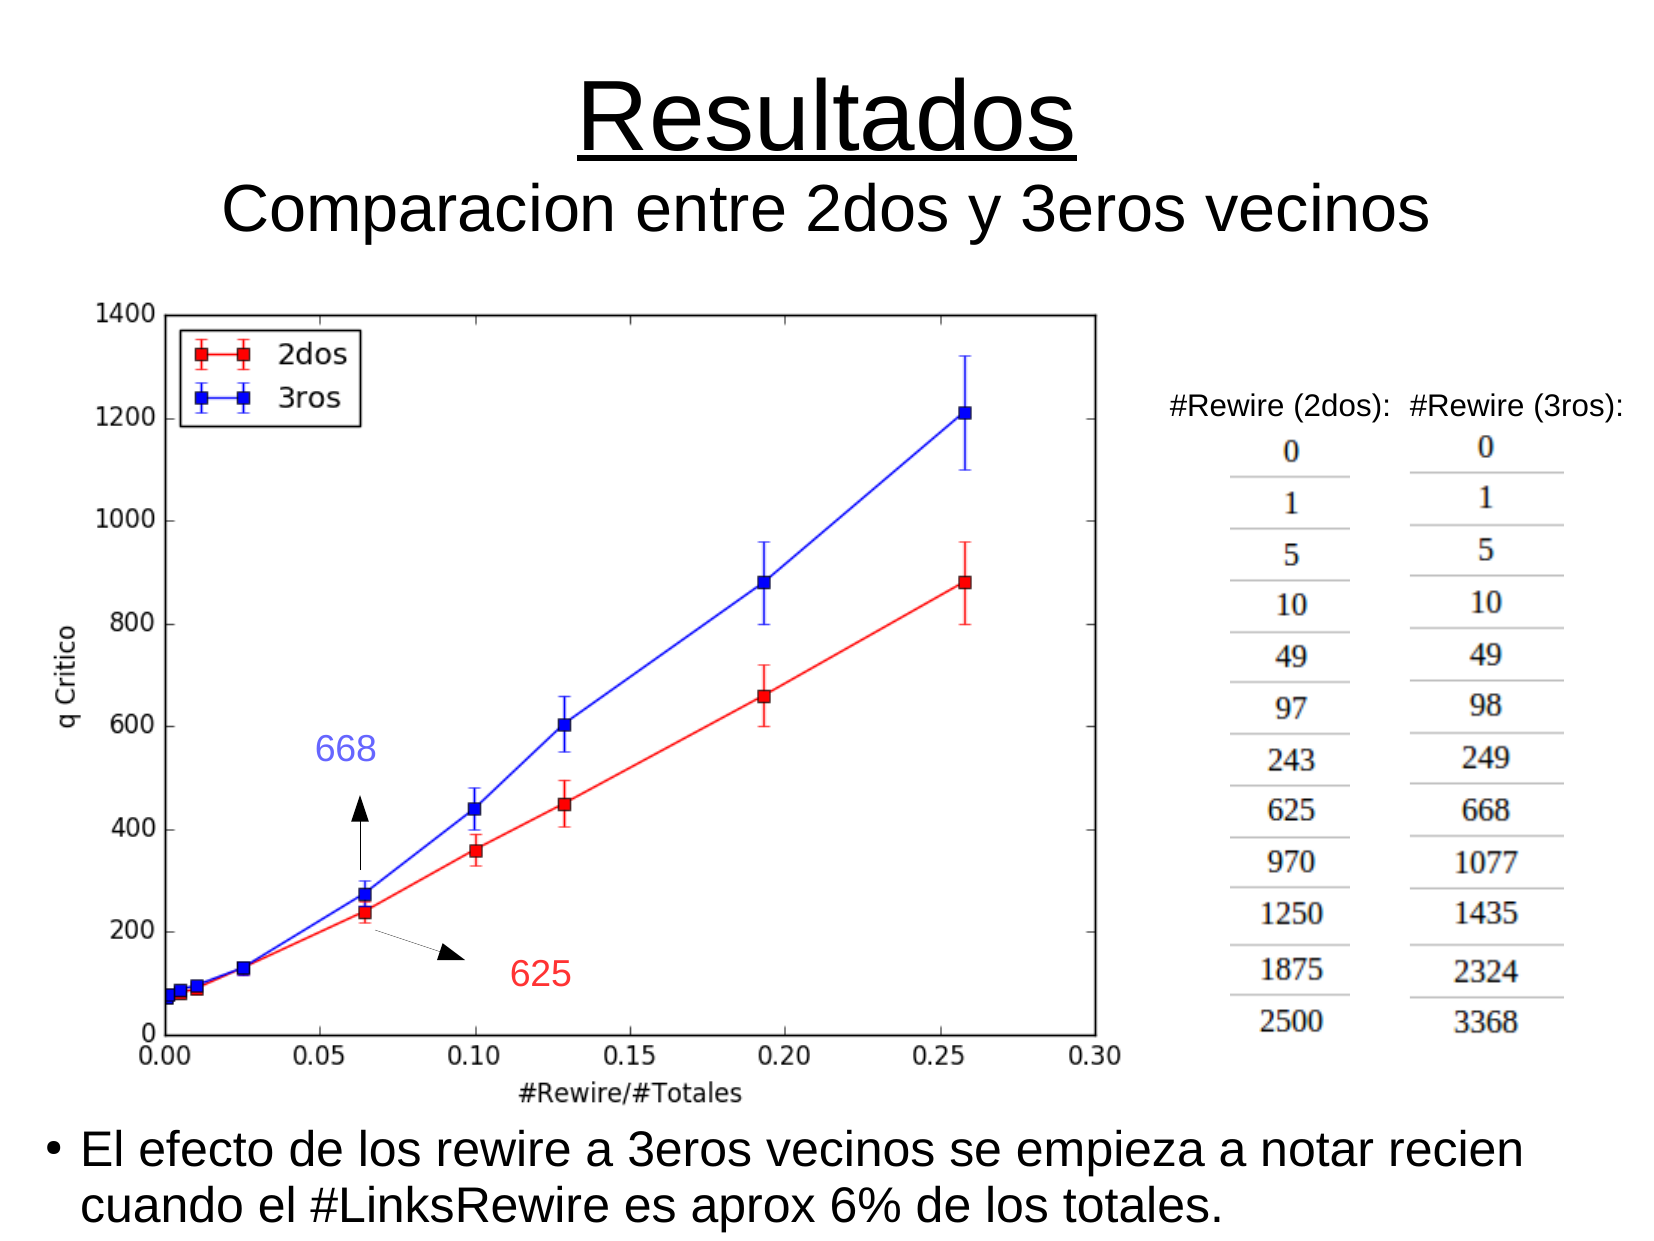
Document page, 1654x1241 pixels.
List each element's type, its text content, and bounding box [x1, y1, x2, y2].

text_box #Rewire (3ros): [1395, 381, 1654, 481]
picture [45, 285, 1140, 1113]
text_box El efecto de los rewire a 3eros vecinos se empieza a notar recien cuando el #LinksRewire es aprox 6% de los totales. [30, 1113, 1561, 1241]
text_box 668 [300, 720, 436, 777]
text_box #Rewire (2dos): [1155, 381, 1395, 481]
picture [1410, 481, 1564, 1036]
text_box 625 [495, 945, 616, 1044]
title Resultados Comparacion entre 2dos y 3eros vecinos [82, 49, 1571, 257]
picture [1230, 481, 1351, 1036]
